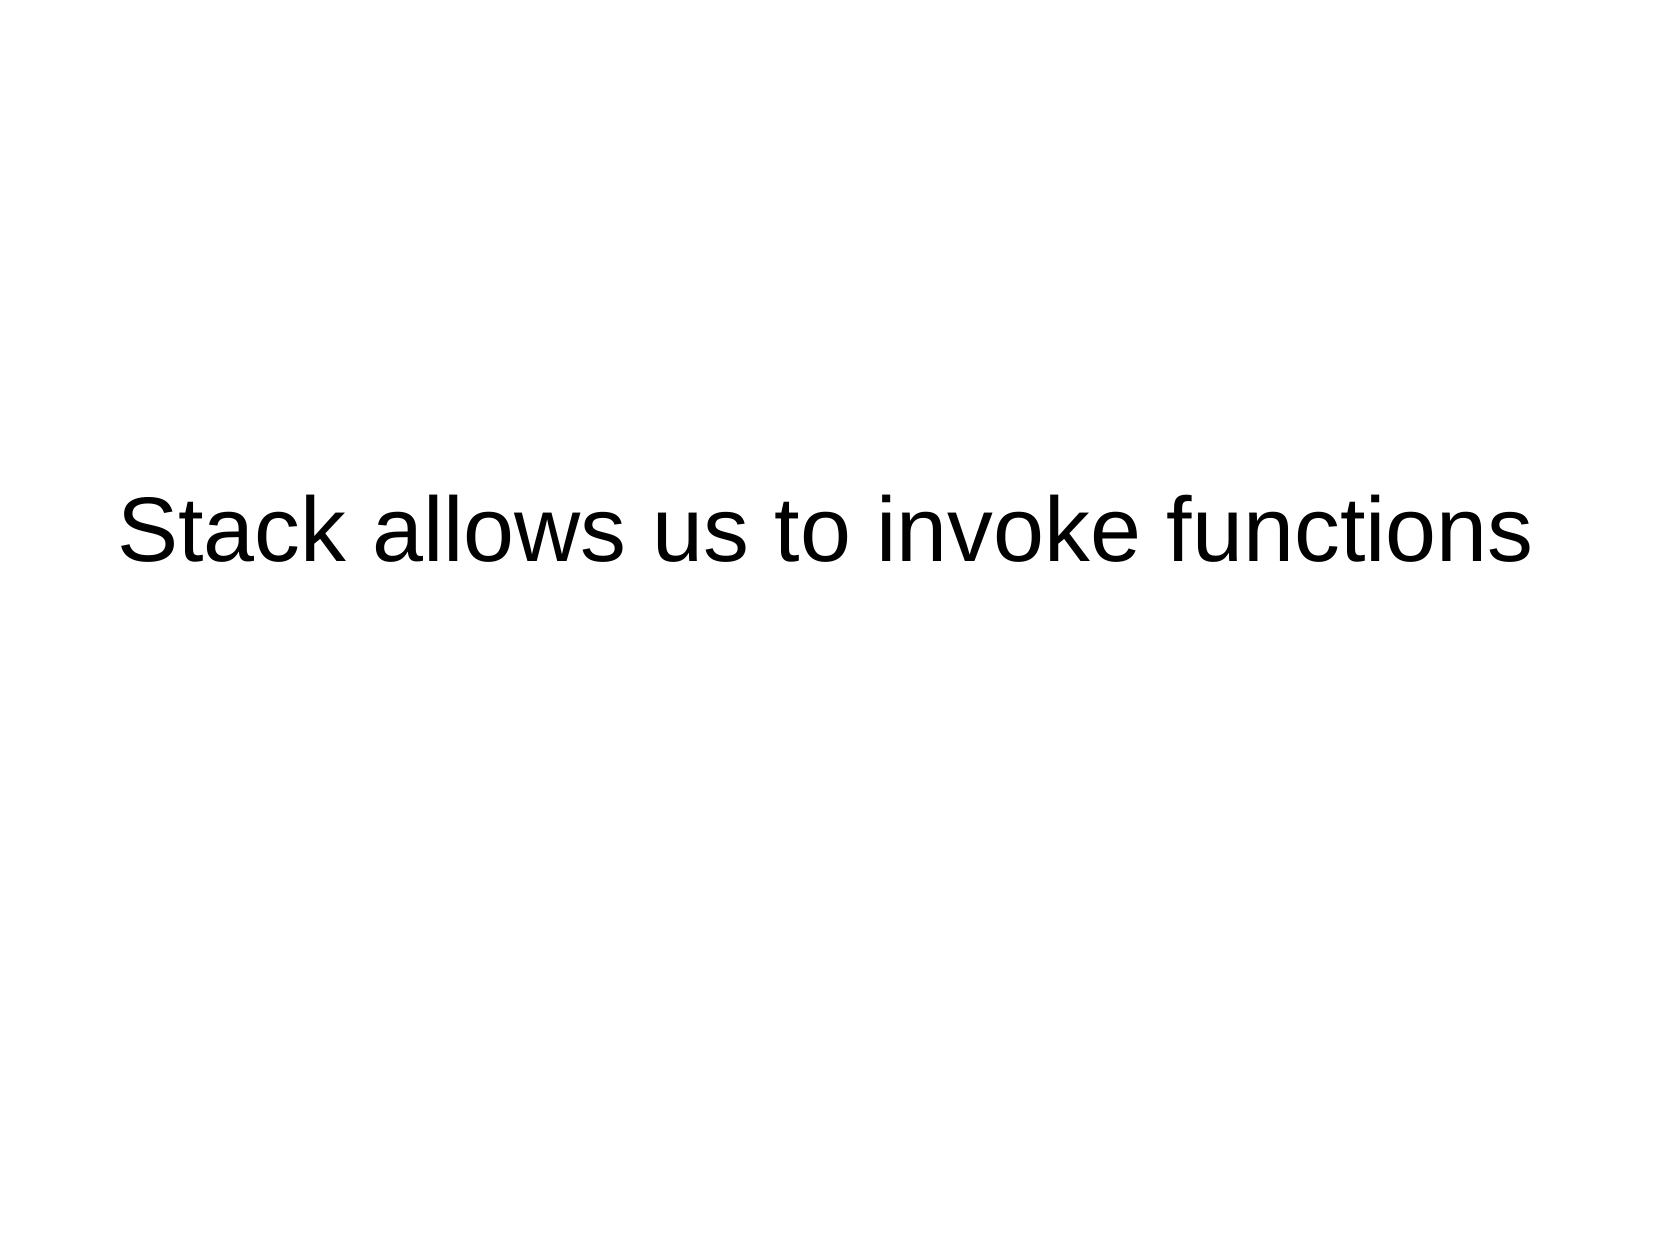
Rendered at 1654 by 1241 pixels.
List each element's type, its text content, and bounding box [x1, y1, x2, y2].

subtitle Stack allows us to invoke functions [82, 49, 1571, 1010]
